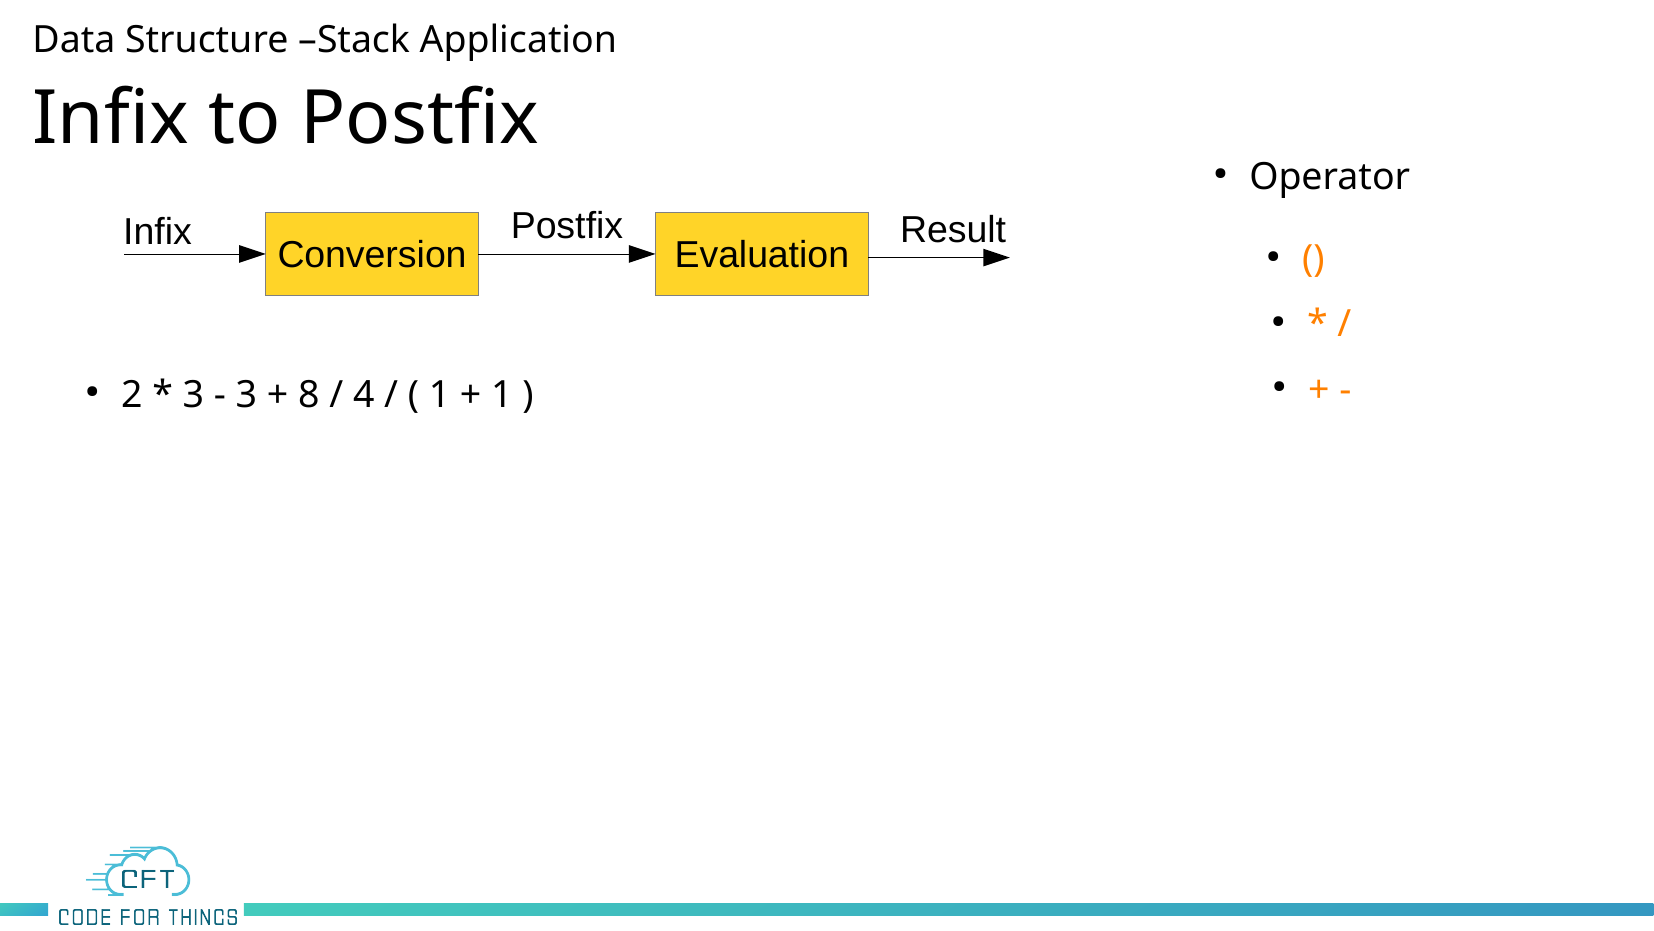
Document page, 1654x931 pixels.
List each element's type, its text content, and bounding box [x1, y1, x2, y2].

text_box * / [1256, 289, 1378, 348]
picture [59, 846, 237, 925]
text_box Operator [1199, 141, 1530, 201]
text_box Infix [108, 203, 207, 260]
text_box () [1251, 224, 1363, 283]
text_box Postfix [496, 197, 639, 254]
text_box Result [885, 200, 1022, 258]
text_box Evaluation [655, 212, 869, 296]
title Data Structure –Stack Application Infix to Postfix [32, 12, 1536, 166]
text_box Conversion [265, 212, 479, 296]
text_box + - [1257, 355, 1392, 414]
text_box 2 * 3 - 3 + 8 / 4 / ( 1 + 1 ) [70, 360, 633, 420]
